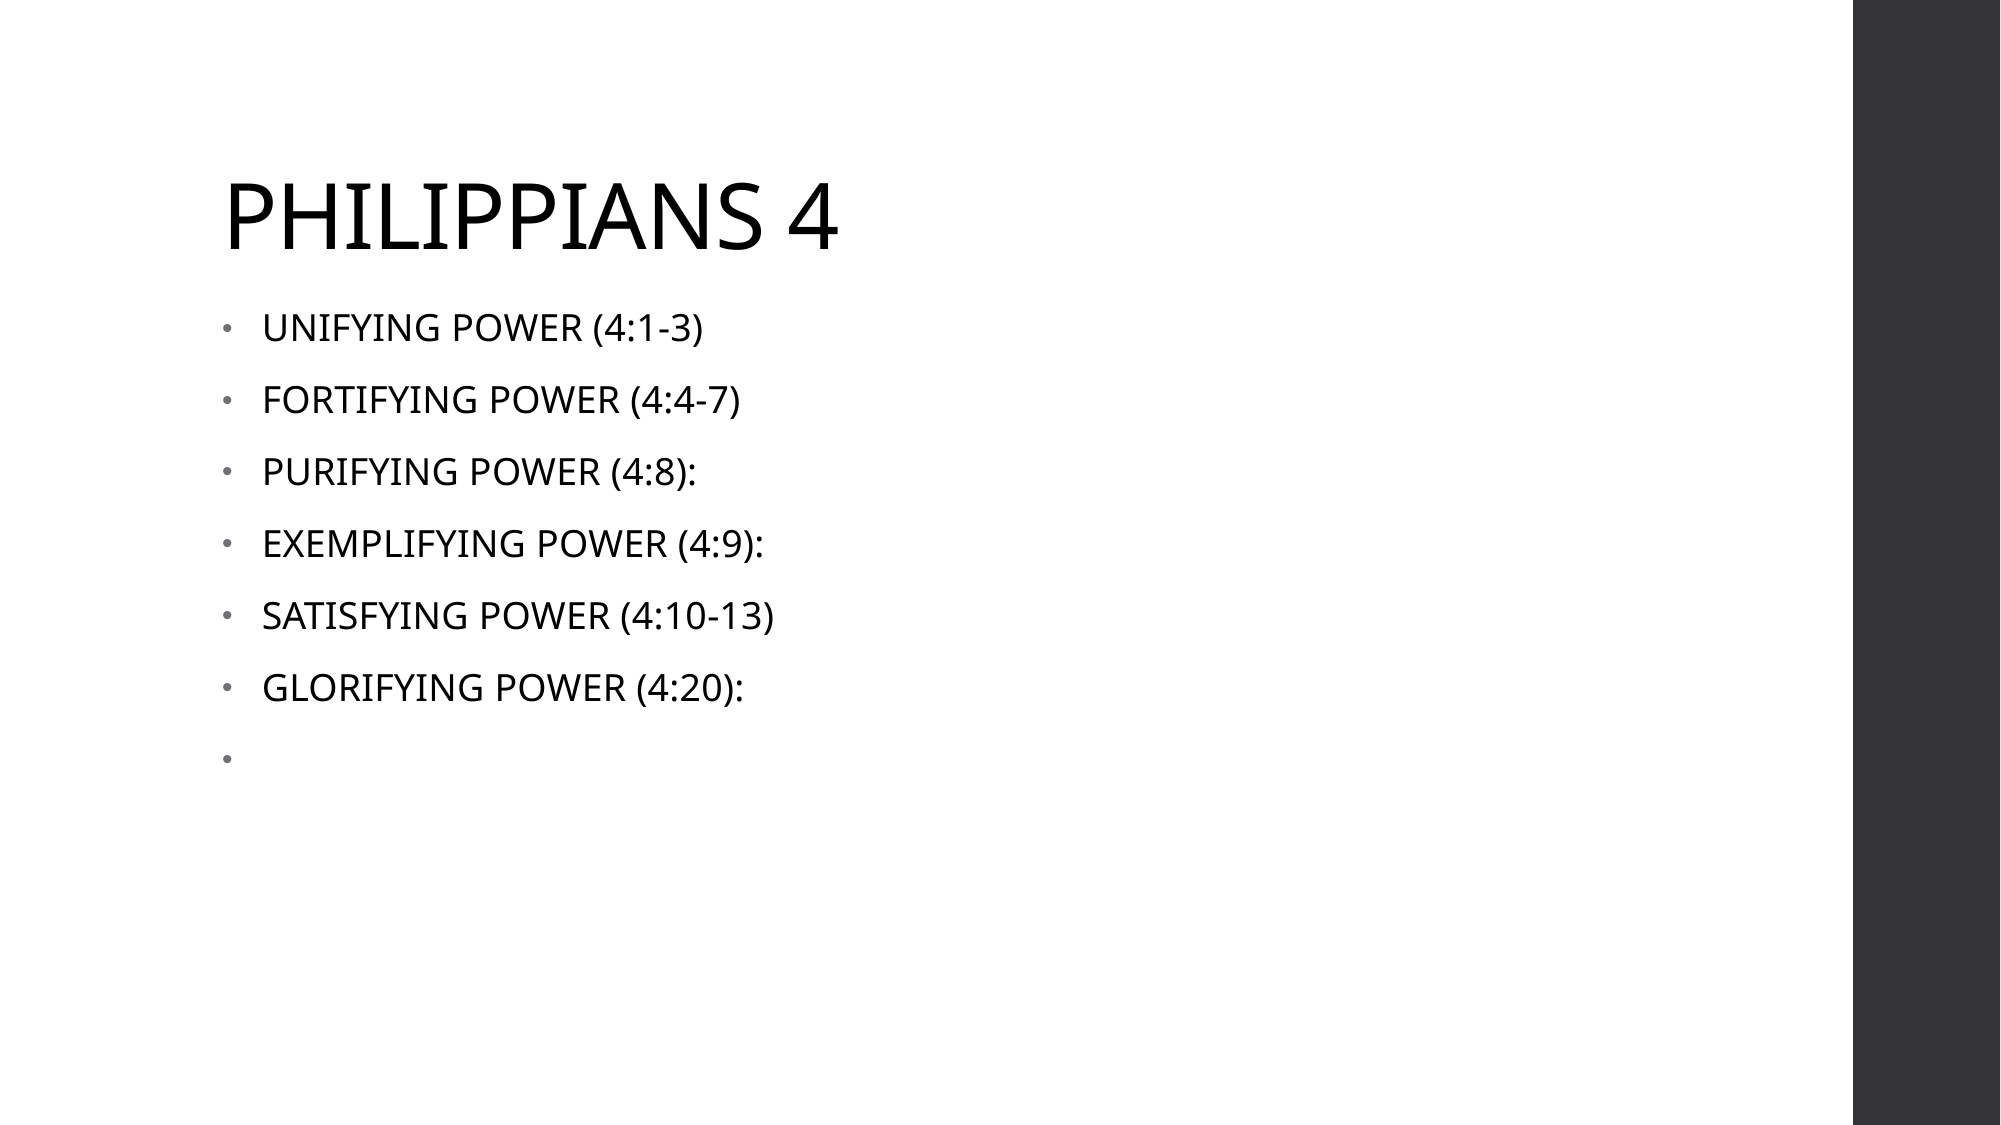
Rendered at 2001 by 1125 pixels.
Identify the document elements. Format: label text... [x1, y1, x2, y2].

title PHILIPPIANS 4 [206, 60, 1797, 278]
list UNIFYING POWER (4:1-3) FORTIFYING POWER (4:4-7) PURIFYING POWER (4:8): EXEMPLIFYING POWER (4:9): SATISFYING POWER (4:10-13) GLORIFYING POWER (4:20): [206, 299, 1617, 1014]
